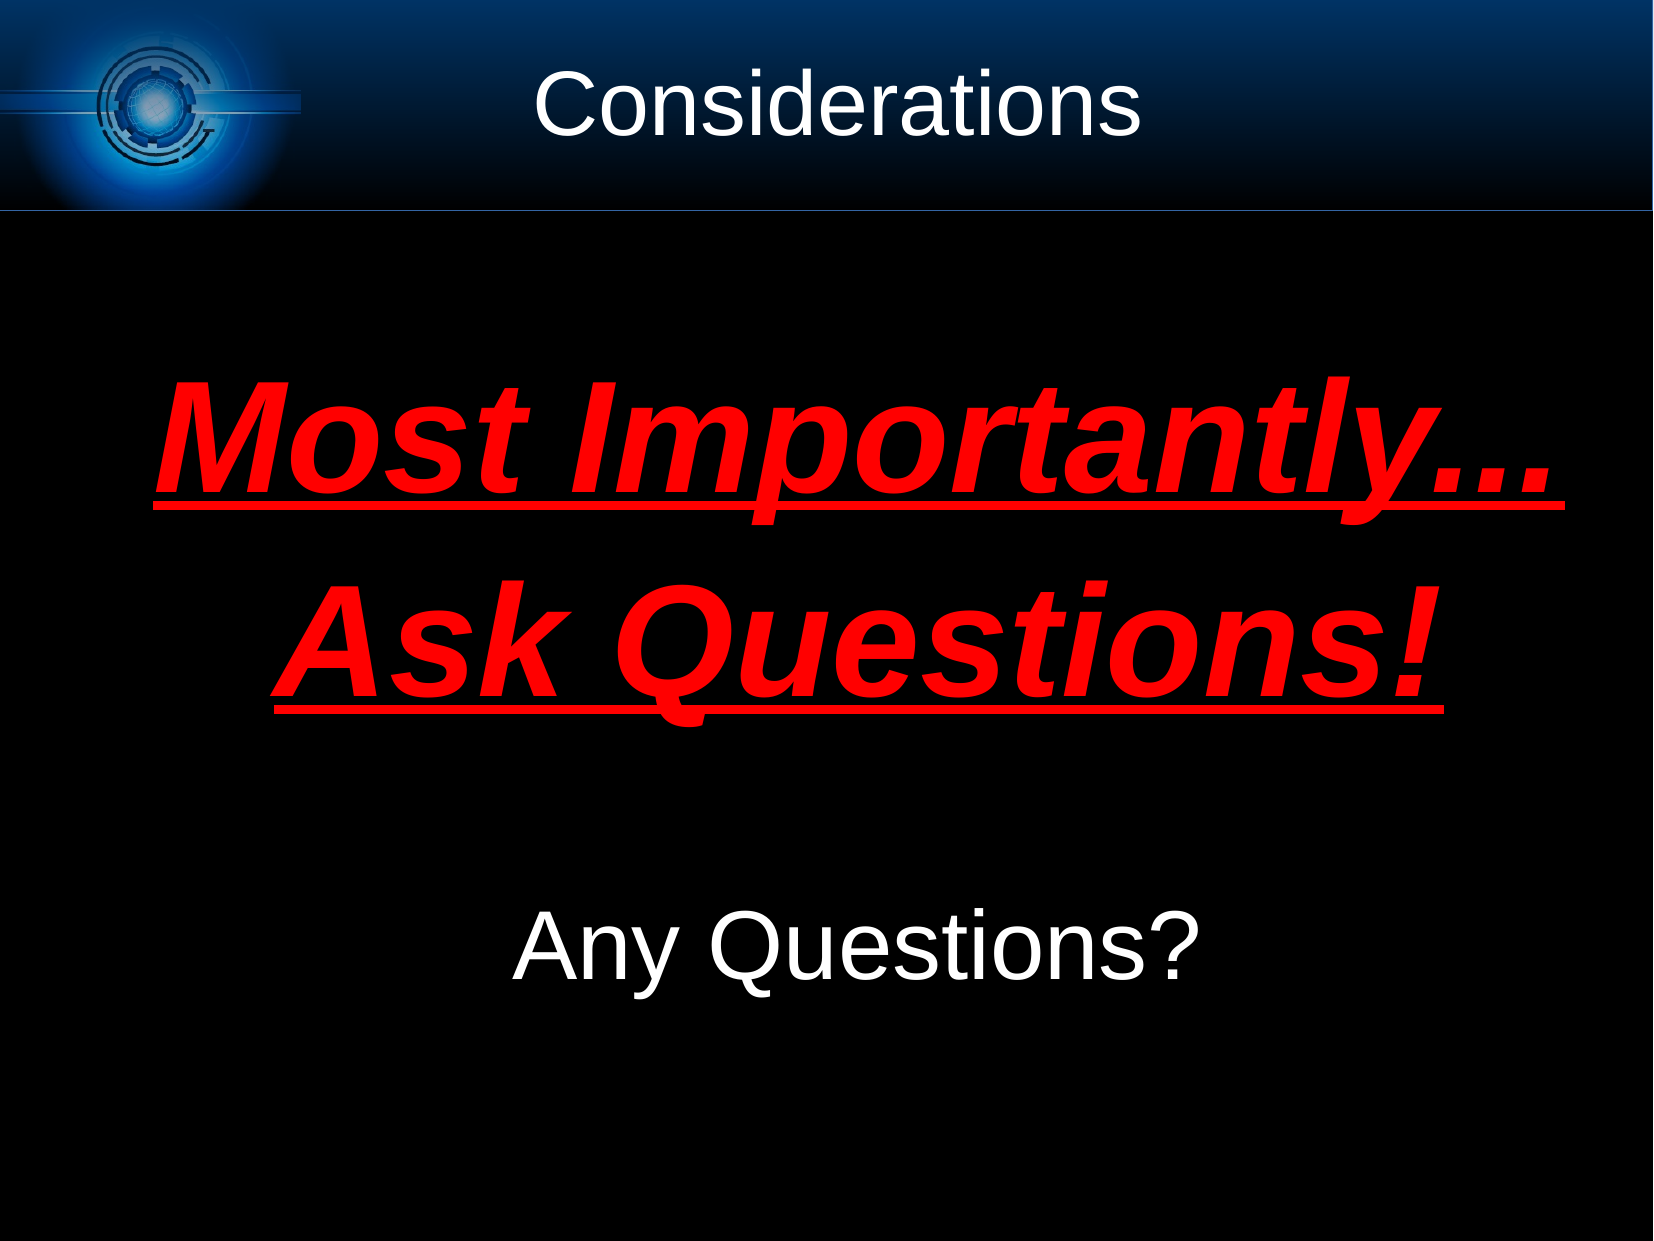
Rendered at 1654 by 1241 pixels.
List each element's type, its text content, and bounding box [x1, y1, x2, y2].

list Most Importantly... Ask Questions! Any Questions? [82, 348, 1571, 1159]
picture [0, 87, 301, 210]
title Considerations [94, 0, 1583, 208]
